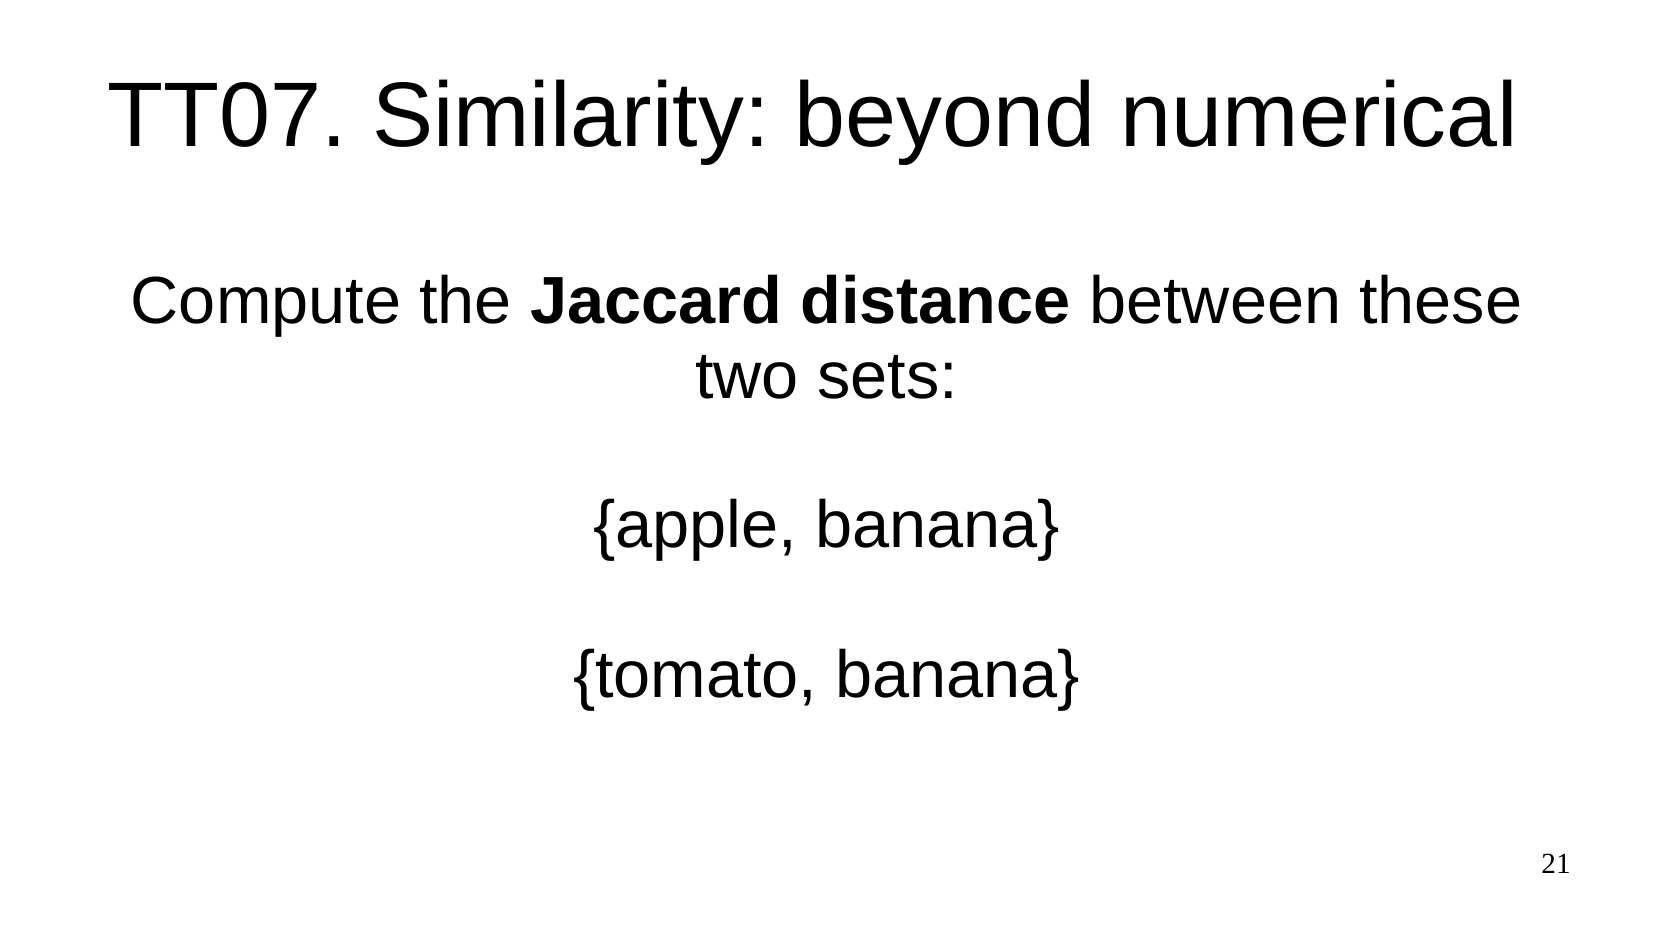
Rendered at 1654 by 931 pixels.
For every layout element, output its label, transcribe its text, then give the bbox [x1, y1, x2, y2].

title TT07. Similarity: beyond numerical [0, 12, 1654, 218]
subtitle Compute the Jaccard distance between these two sets: {apple, banana} {tomato, banana} [82, 218, 1571, 758]
